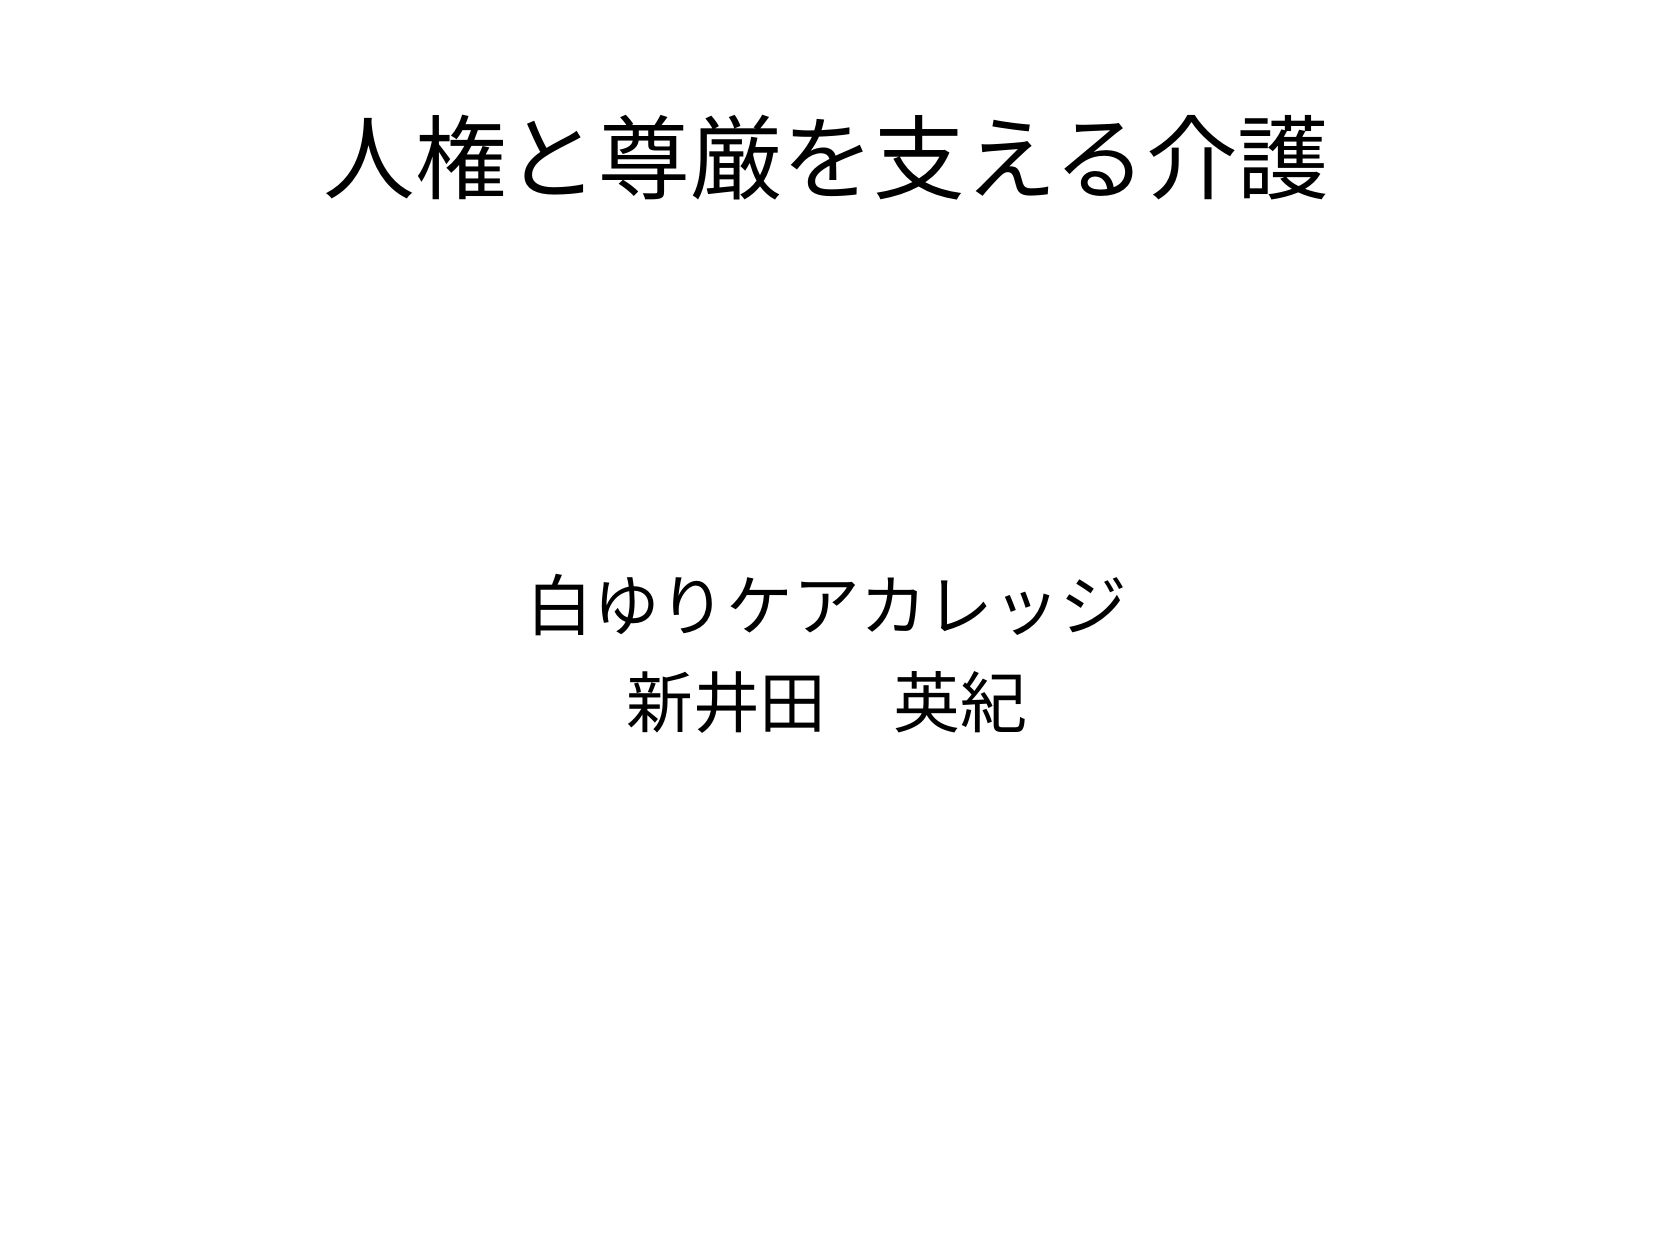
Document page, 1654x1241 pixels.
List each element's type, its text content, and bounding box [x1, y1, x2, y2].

subtitle 白ゆりケアカレッジ 新井田 英紀 [82, 290, 1571, 1010]
title 人権と尊厳を支える介護 [82, 49, 1571, 257]
